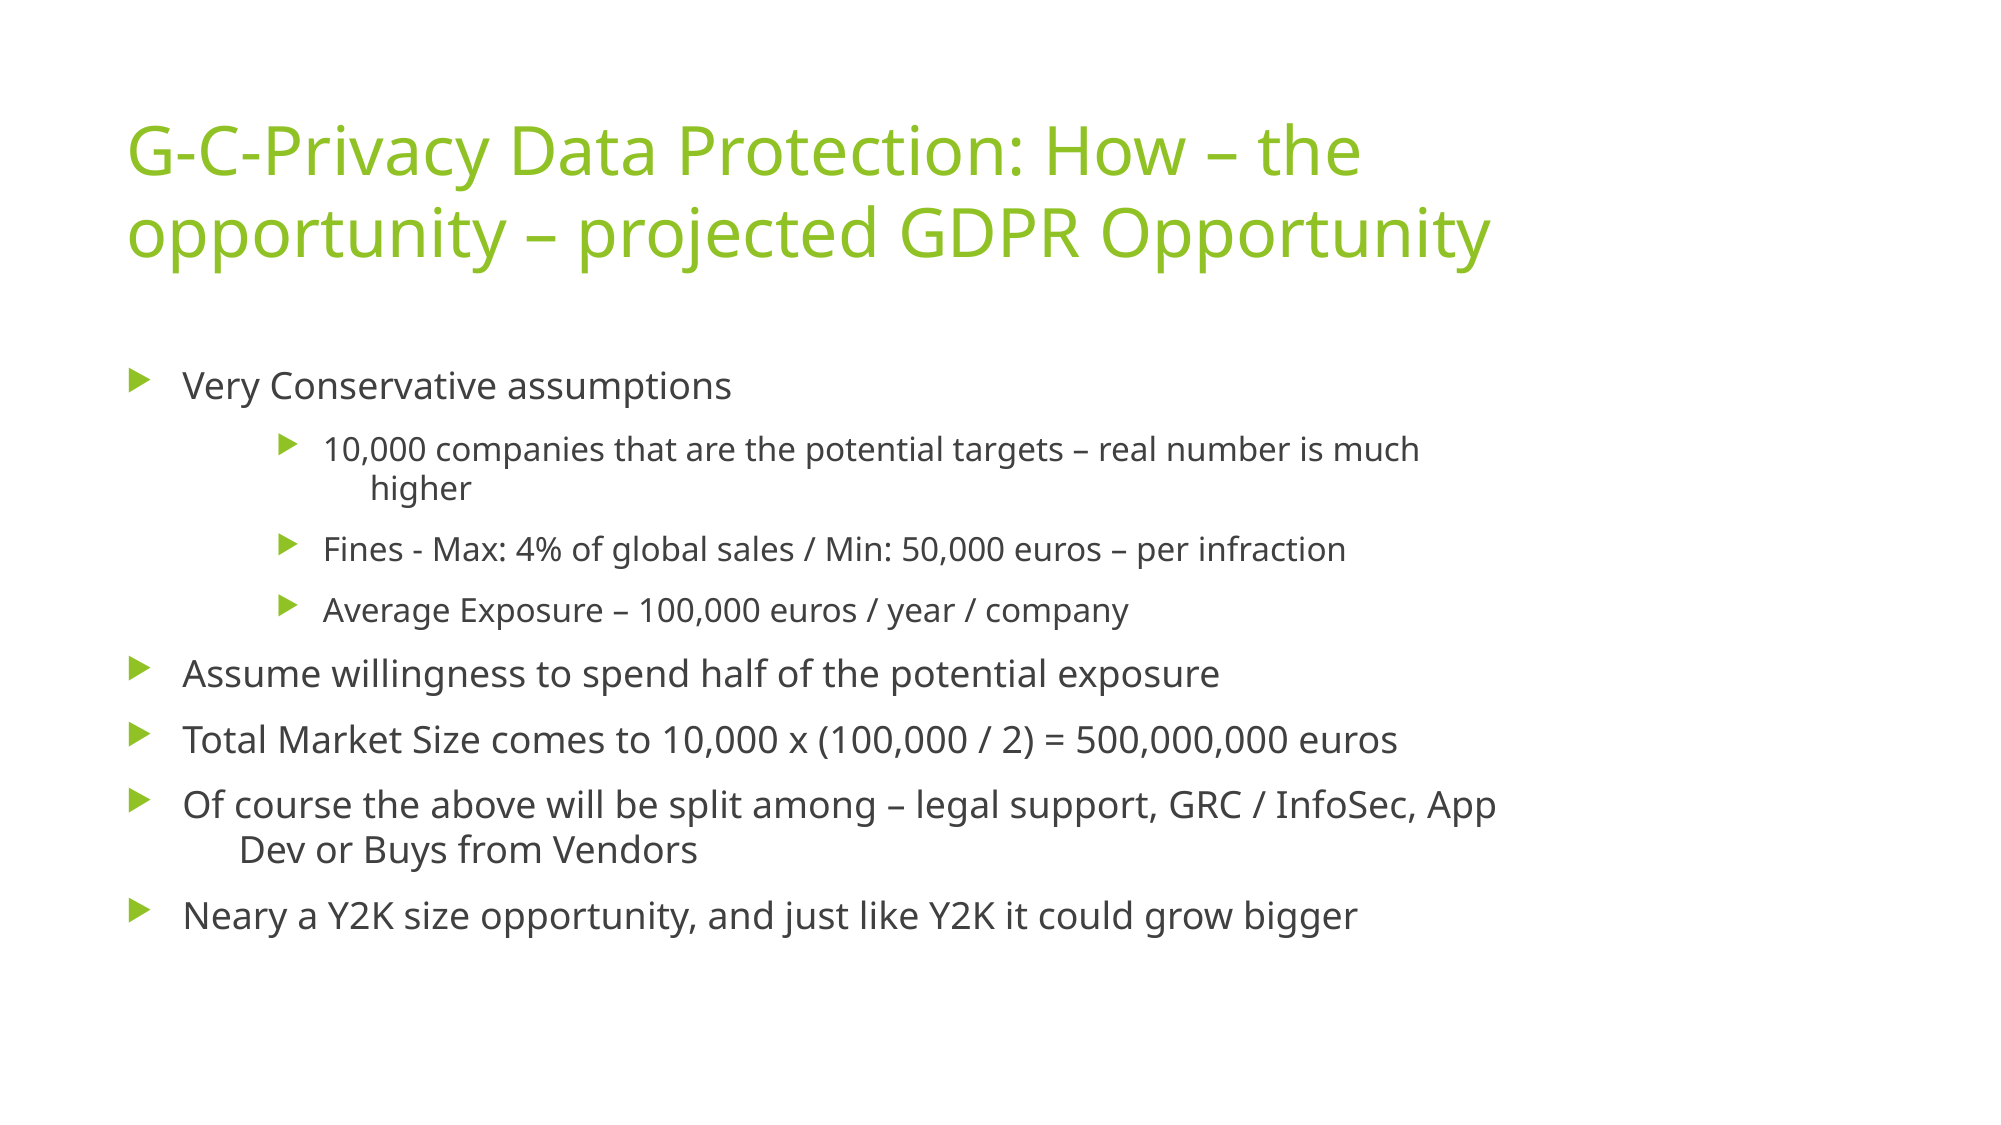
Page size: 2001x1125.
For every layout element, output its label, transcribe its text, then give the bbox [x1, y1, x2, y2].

title G-C-Privacy Data Protection: How – the opportunity – projected GDPR Opportunity [111, 99, 1522, 354]
list Very Conservative assumptions 10,000 companies that are the potential targets – real number is much higher Fines - Max: 4% of global sales / Min: 50,000 euros – per infraction Average Exposure – 100,000 euros / year / company Assume willingness to spend half of the potential exposure Total Market Size comes to 10,000 x (100,000 / 2) = 500,000,000 euros Of course the above will be split among – legal support, GRC / InfoSec, App Dev or Buys from Vendors Neary a Y2K size opportunity, and just like Y2K it could grow bigger [111, 354, 1522, 1043]
